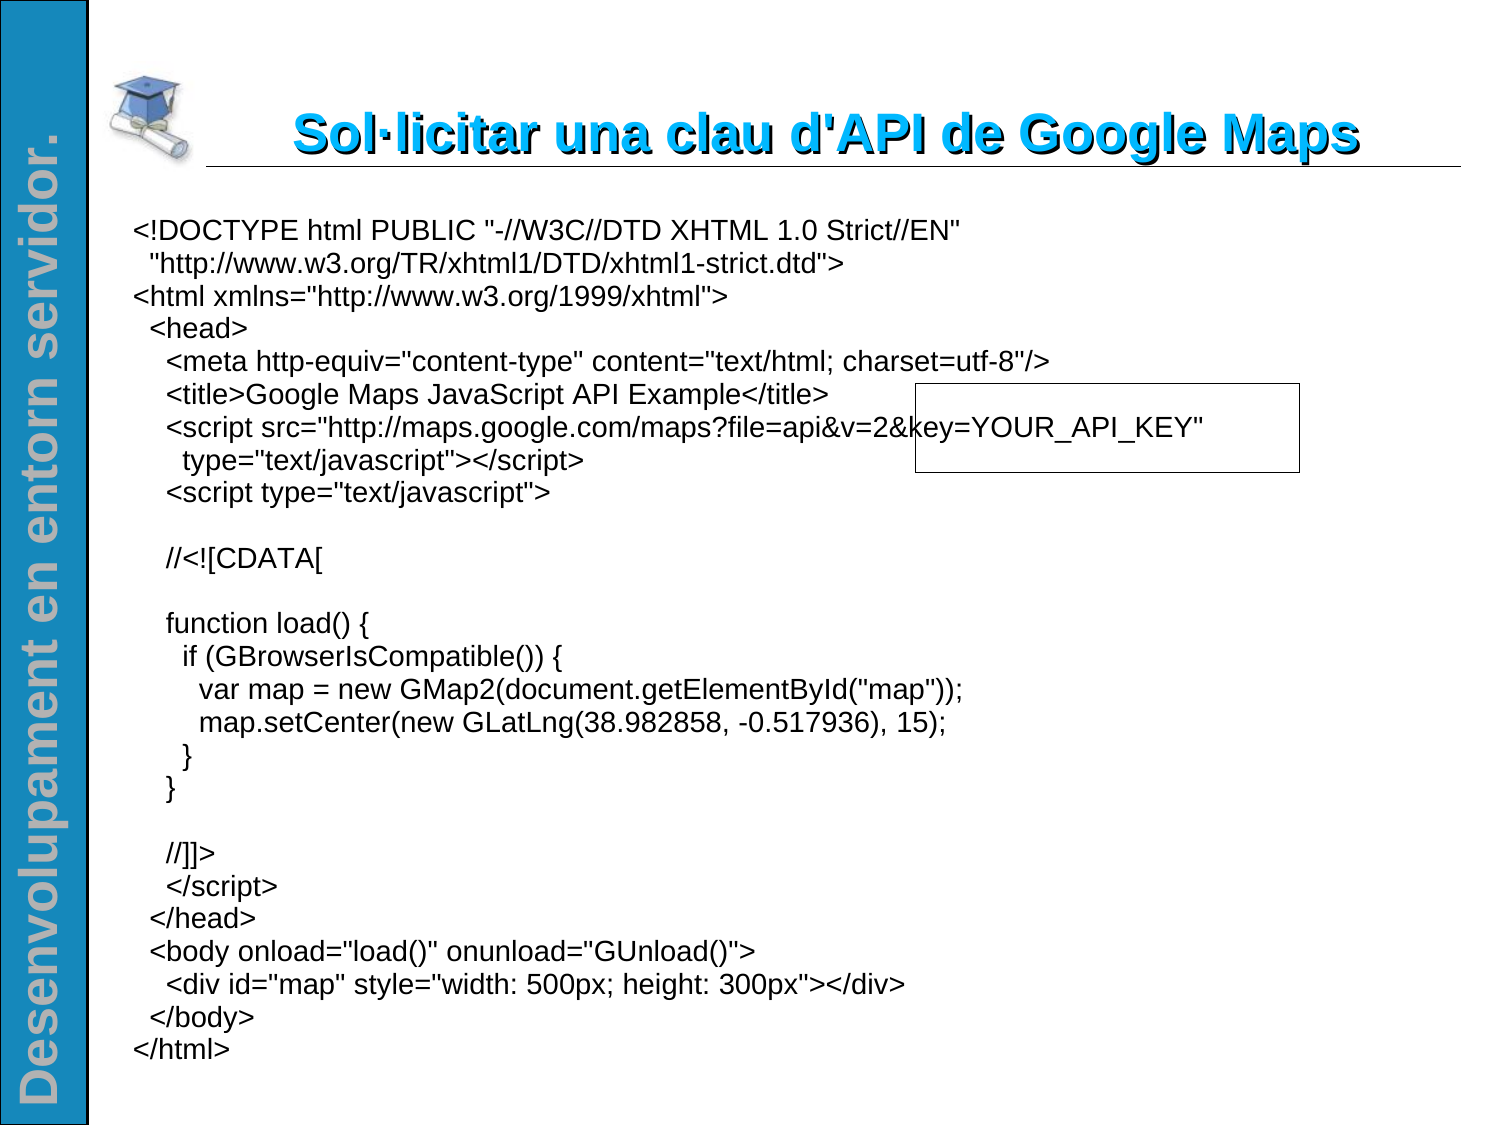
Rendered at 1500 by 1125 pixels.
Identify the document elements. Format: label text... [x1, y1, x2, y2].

title Sol·licitar una clau d'API de Google Maps [206, 88, 1447, 178]
picture [93, 61, 206, 174]
text_box <!DOCTYPE html PUBLIC "-//W3C//DTD XHTML 1.0 Strict//EN" "http://www.w3.org/TR/xhtml1/DTD/xhtml1-strict.dtd"> <html xmlns="http://www.w3.org/1999/xhtml"> <head> <meta http-equiv="content-type" content="text/html; charset=utf-8"/> <title>Google Maps JavaScript API Example</title> <script src="http://maps.google.com/maps?file=api&v=2&key=YOUR_API_KEY" type="text/javascript"></script> <script type="text/javascript"> //<![CDATA[ function load() { if (GBrowserIsCompatible()) { var map = new GMap2(document.getElementById("map")); map.setCenter(new GLatLng(38.982858, -0.517936), 15); } } //]]> </script> </head> <body onload="load()" onunload="GUnload()"> <div id="map" style="width: 500px; height: 300px"></div> </body> </html> [118, 206, 1334, 1123]
